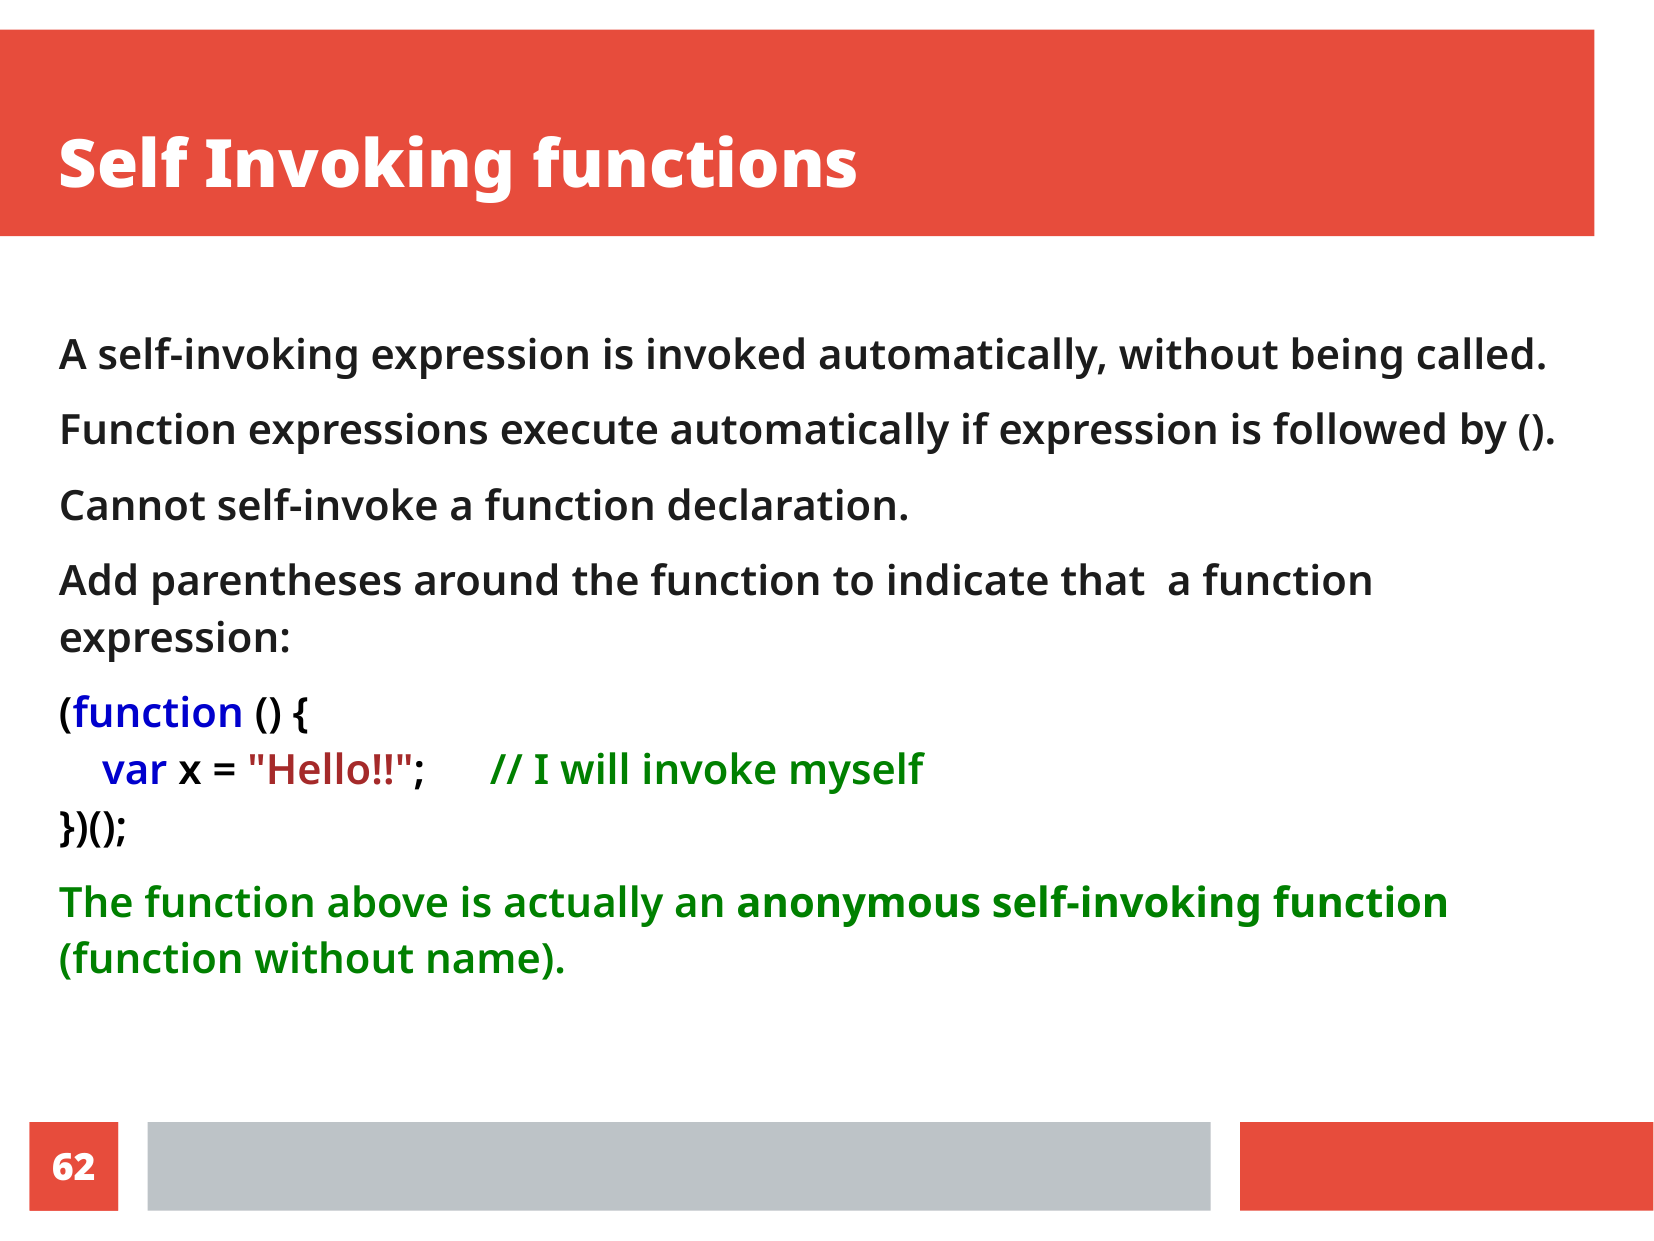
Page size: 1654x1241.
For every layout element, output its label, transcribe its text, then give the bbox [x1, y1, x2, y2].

list A self-invoking expression is invoked automatically, without being called. Function expressions execute automatically if expression is followed by (). Cannot self-invoke a function declaration. Add parentheses around the function to indicate that a function expression: (function () { var x = "Hello!!"; // I will invoke myself })(); The function above is actually an anonymous self-invoking function (function without name). [59, 324, 1565, 1093]
title Self Invoking functions [59, 59, 1595, 207]
